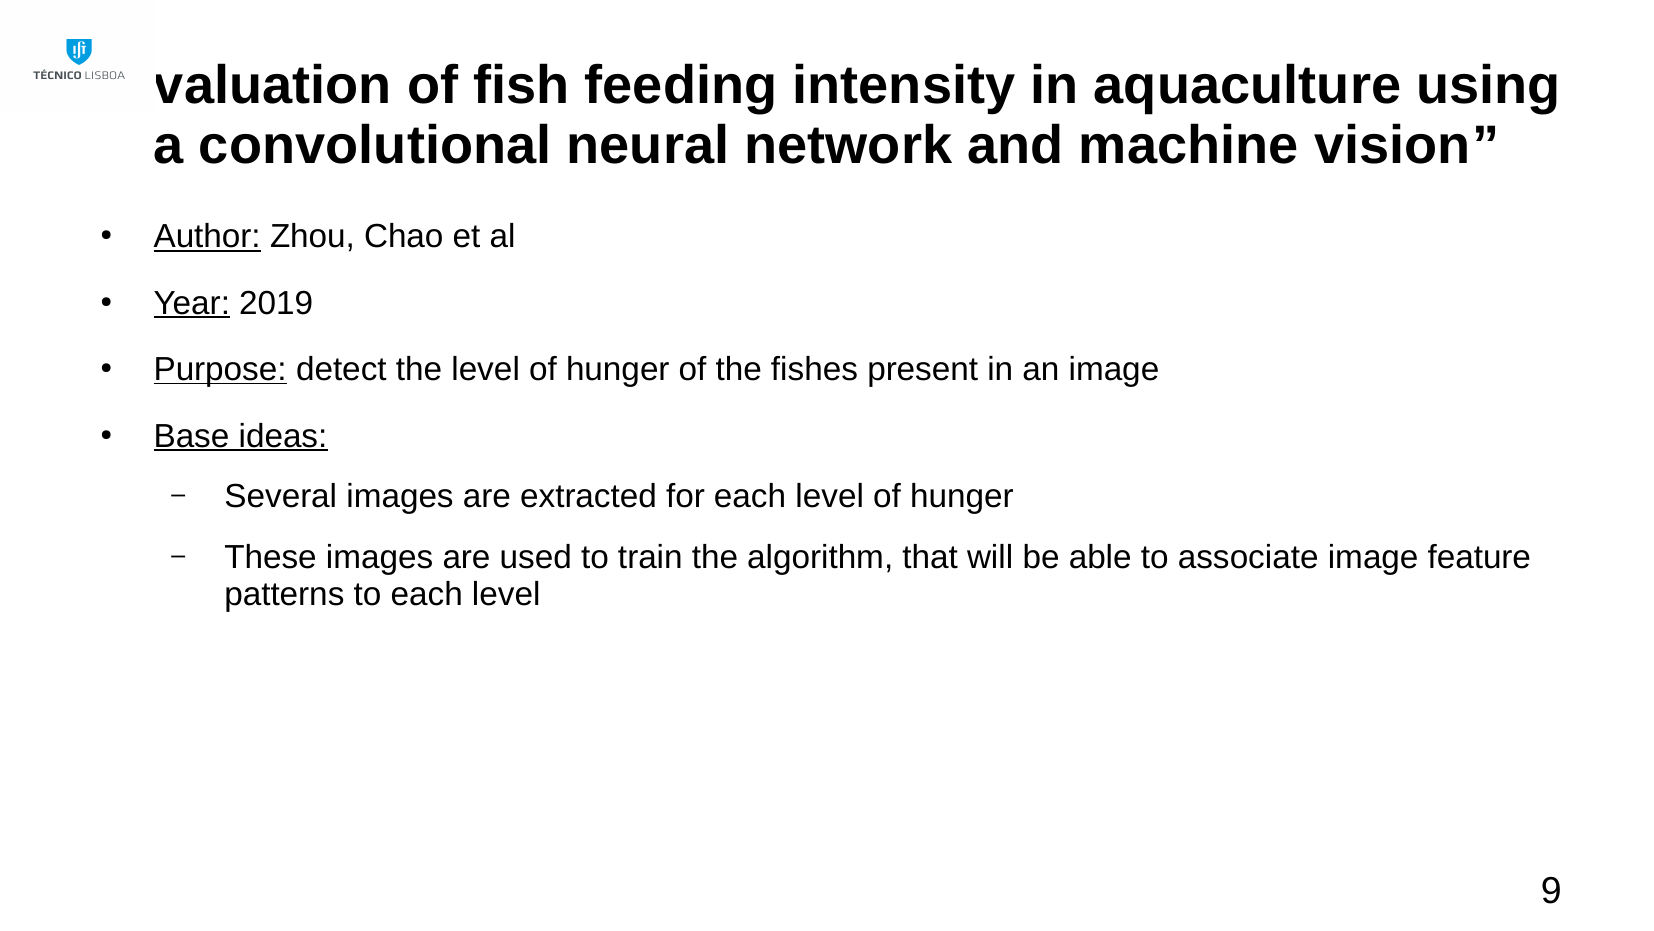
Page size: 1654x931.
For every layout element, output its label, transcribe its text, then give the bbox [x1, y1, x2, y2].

title “Evaluation of fish feeding intensity in aquaculture using a convolutional neural network and machine vision” [82, 37, 1571, 193]
picture [0, 0, 156, 113]
text_box <number> [1526, 862, 1654, 931]
list Author: Zhou, Chao et al Year: 2019 Purpose: detect the level of hunger of the fishes present in an image Base ideas: Several images are extracted for each level of hunger These images are used to train the algorithm, that will be able to associate image feature patterns to each level [82, 217, 1571, 758]
